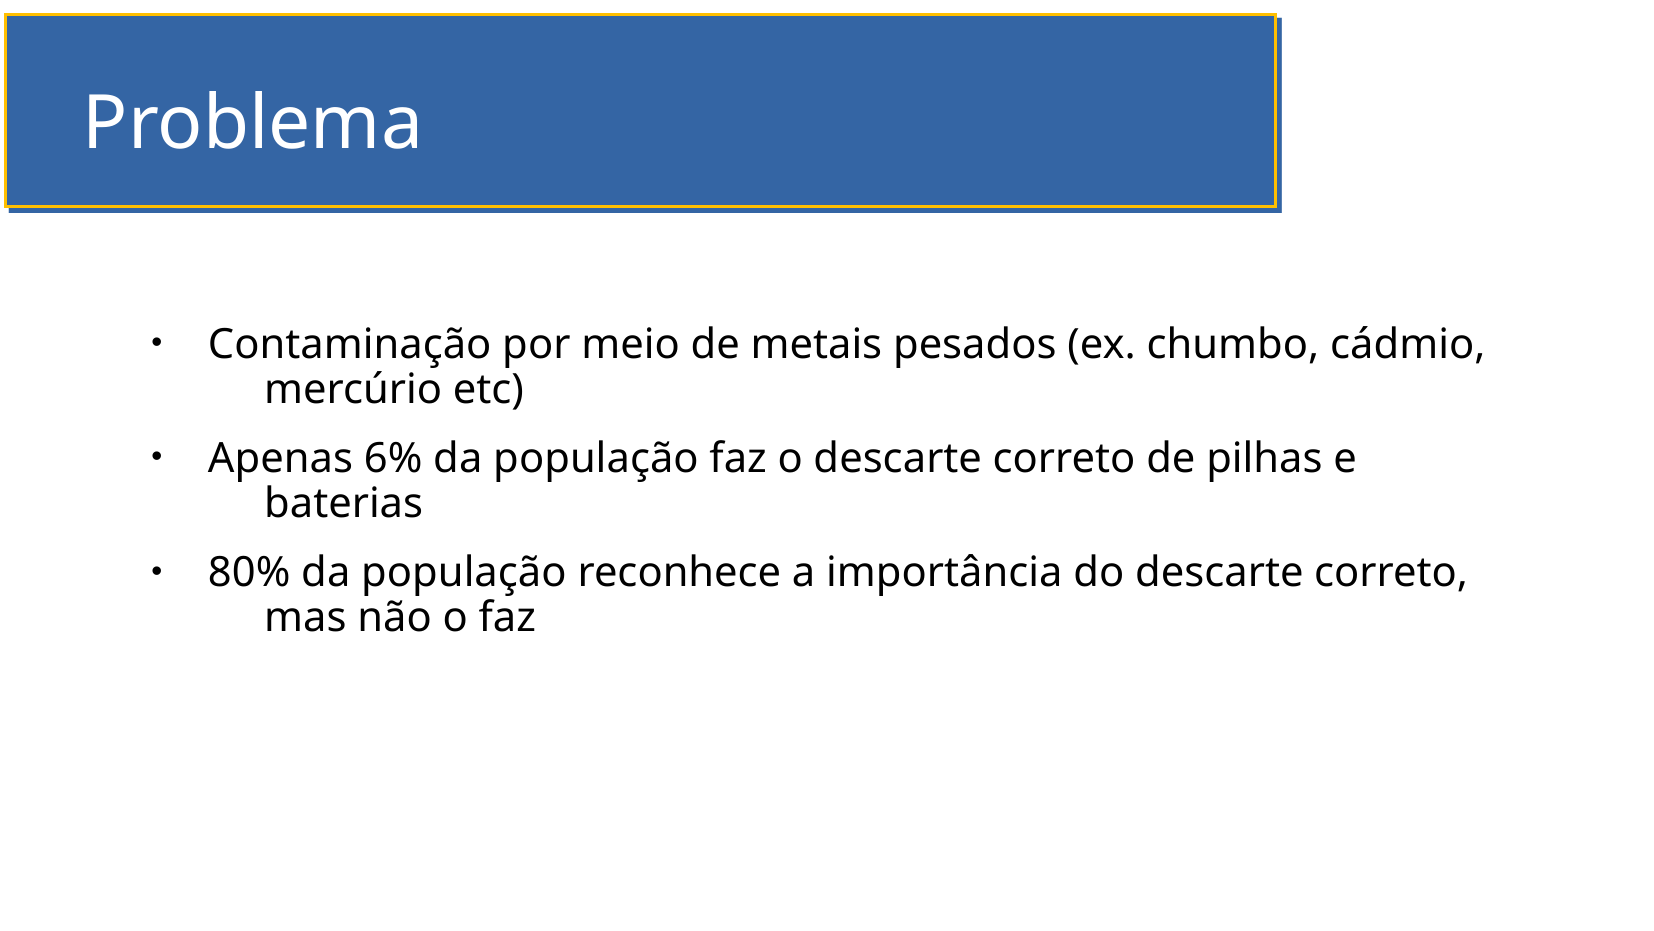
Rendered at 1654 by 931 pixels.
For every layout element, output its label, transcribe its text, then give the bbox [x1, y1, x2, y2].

list Contaminação por meio de metais pesados (ex. chumbo, cádmio, mercúrio etc) Apenas 6% da população faz o descarte correto de pilhas e baterias 80% da população reconhece a importância do descarte correto, mas não o faz [35, 248, 1512, 810]
title Problema [82, 44, 1235, 192]
